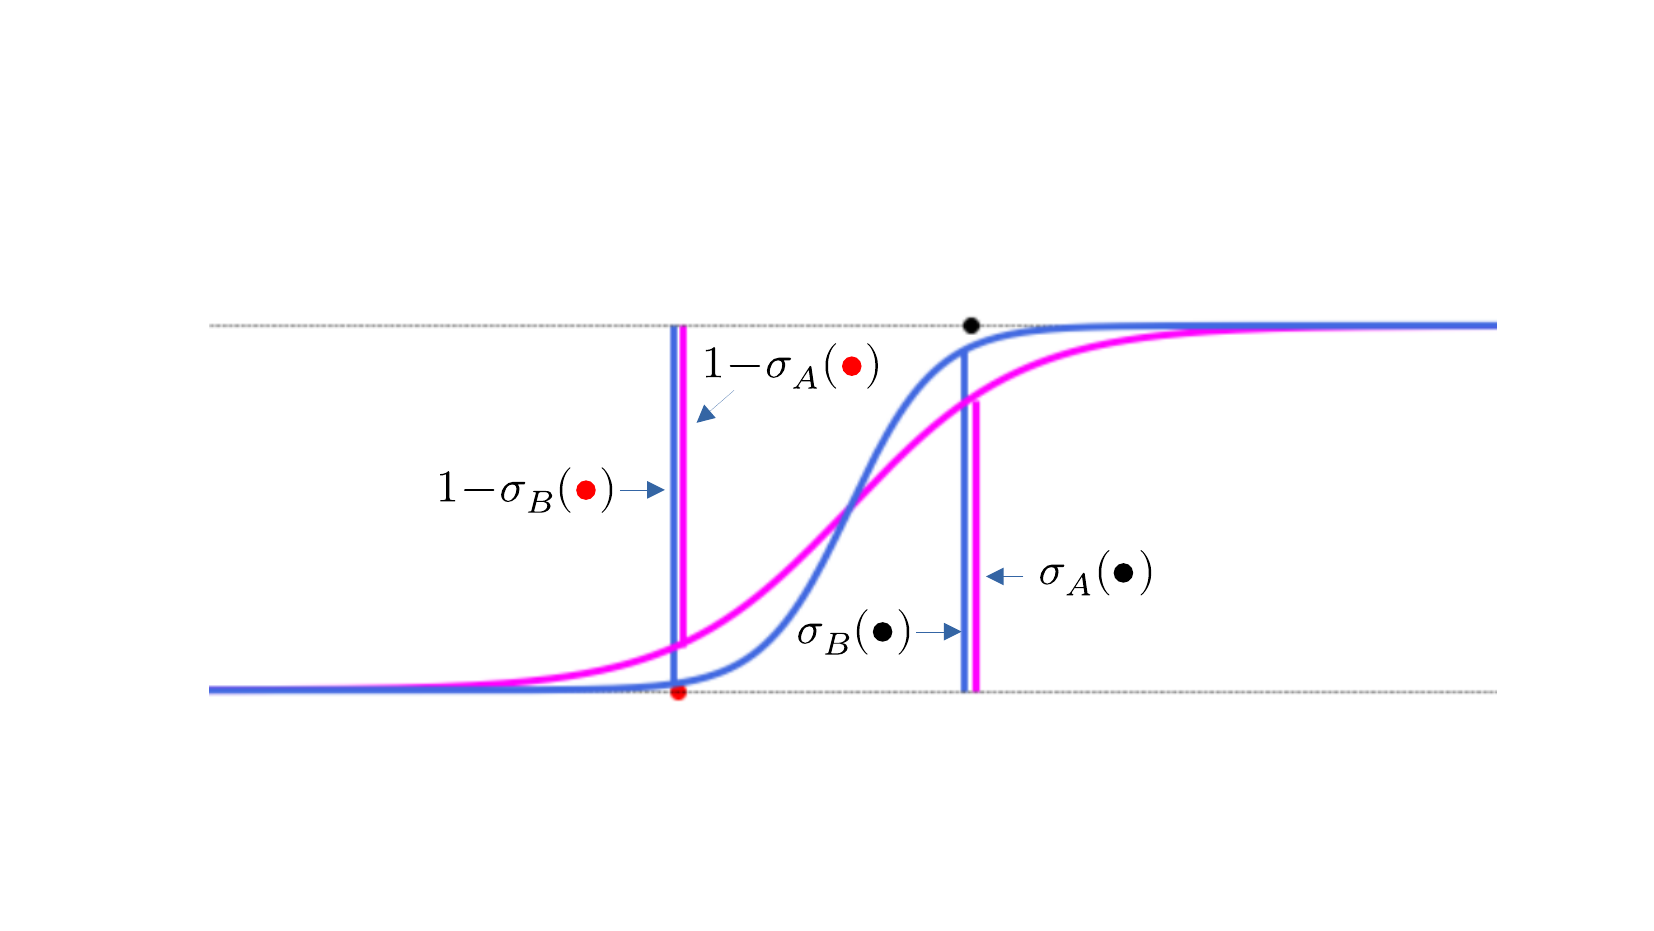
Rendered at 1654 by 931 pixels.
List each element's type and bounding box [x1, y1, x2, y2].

text_box [1113, 563, 1134, 583]
text_box [842, 356, 862, 376]
picture [209, 263, 1497, 753]
text_box [576, 480, 596, 500]
